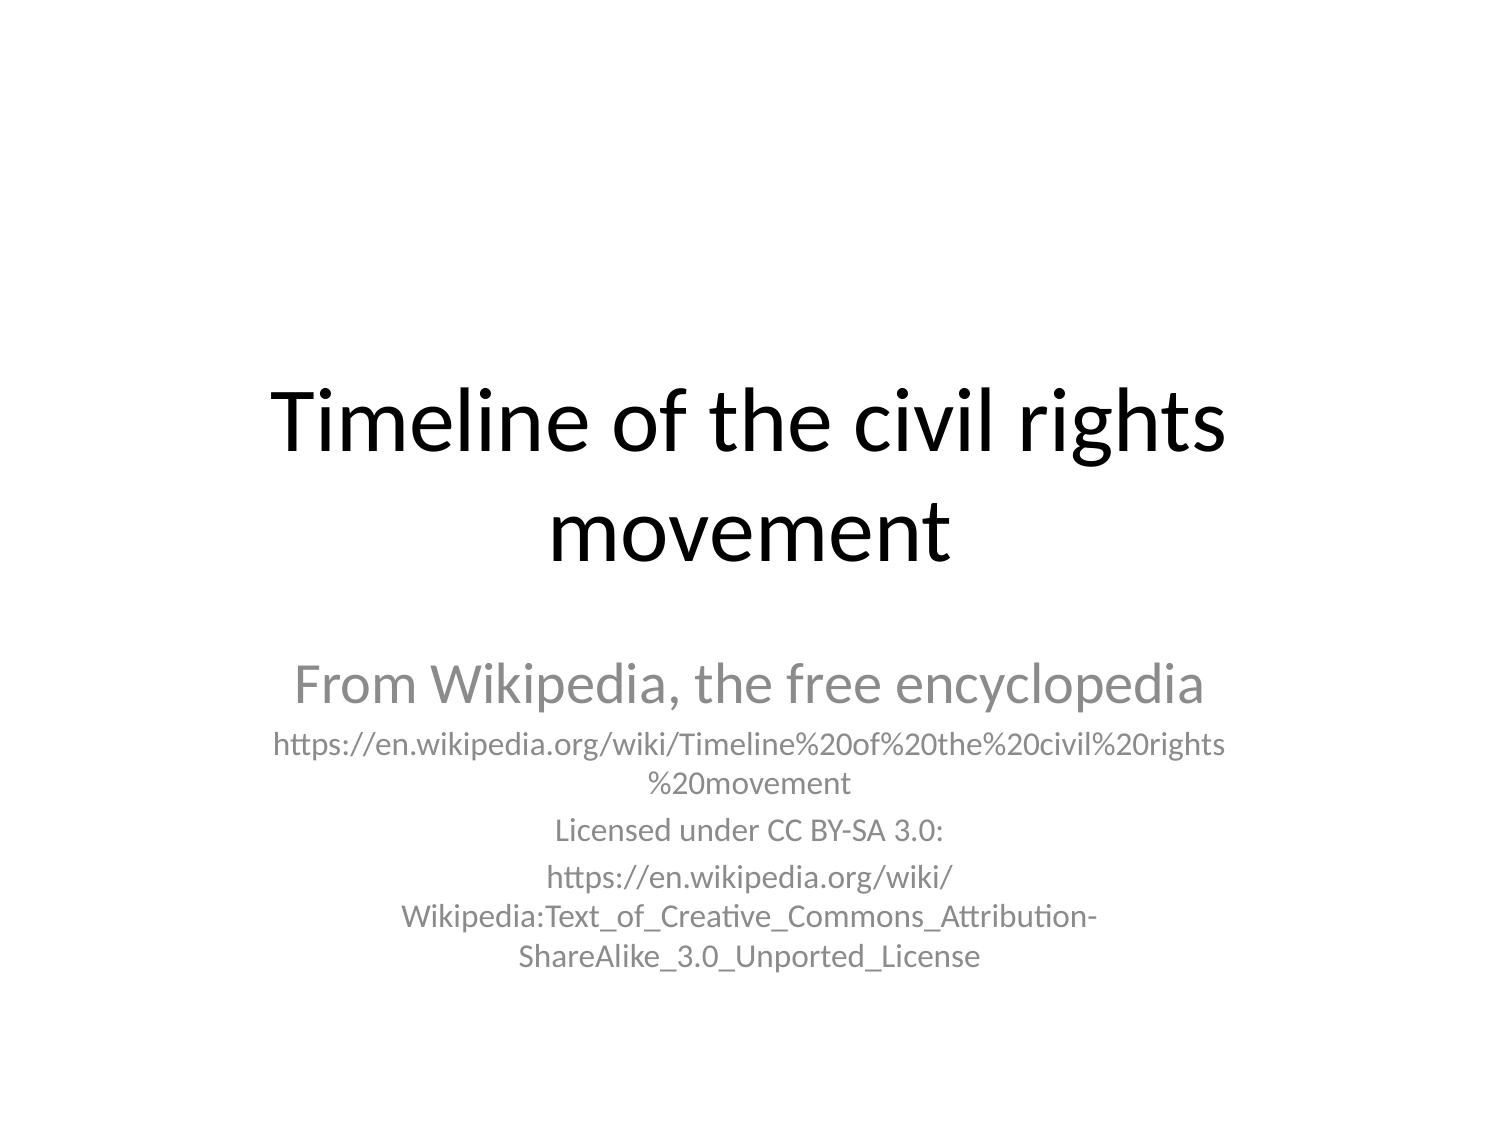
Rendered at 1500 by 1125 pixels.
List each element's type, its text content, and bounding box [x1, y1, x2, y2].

title Timeline of the civil rights movement [112, 349, 1388, 591]
subtitle From Wikipedia, the free encyclopedia https://en.wikipedia.org/wiki/Timeline%20of%20the%20civil%20rights%20movement Licensed under CC BY-SA 3.0: https://en.wikipedia.org/wiki/Wikipedia:Text_of_Creative_Commons_Attribution-ShareAlike_3.0_Unported_License [225, 637, 1275, 925]
